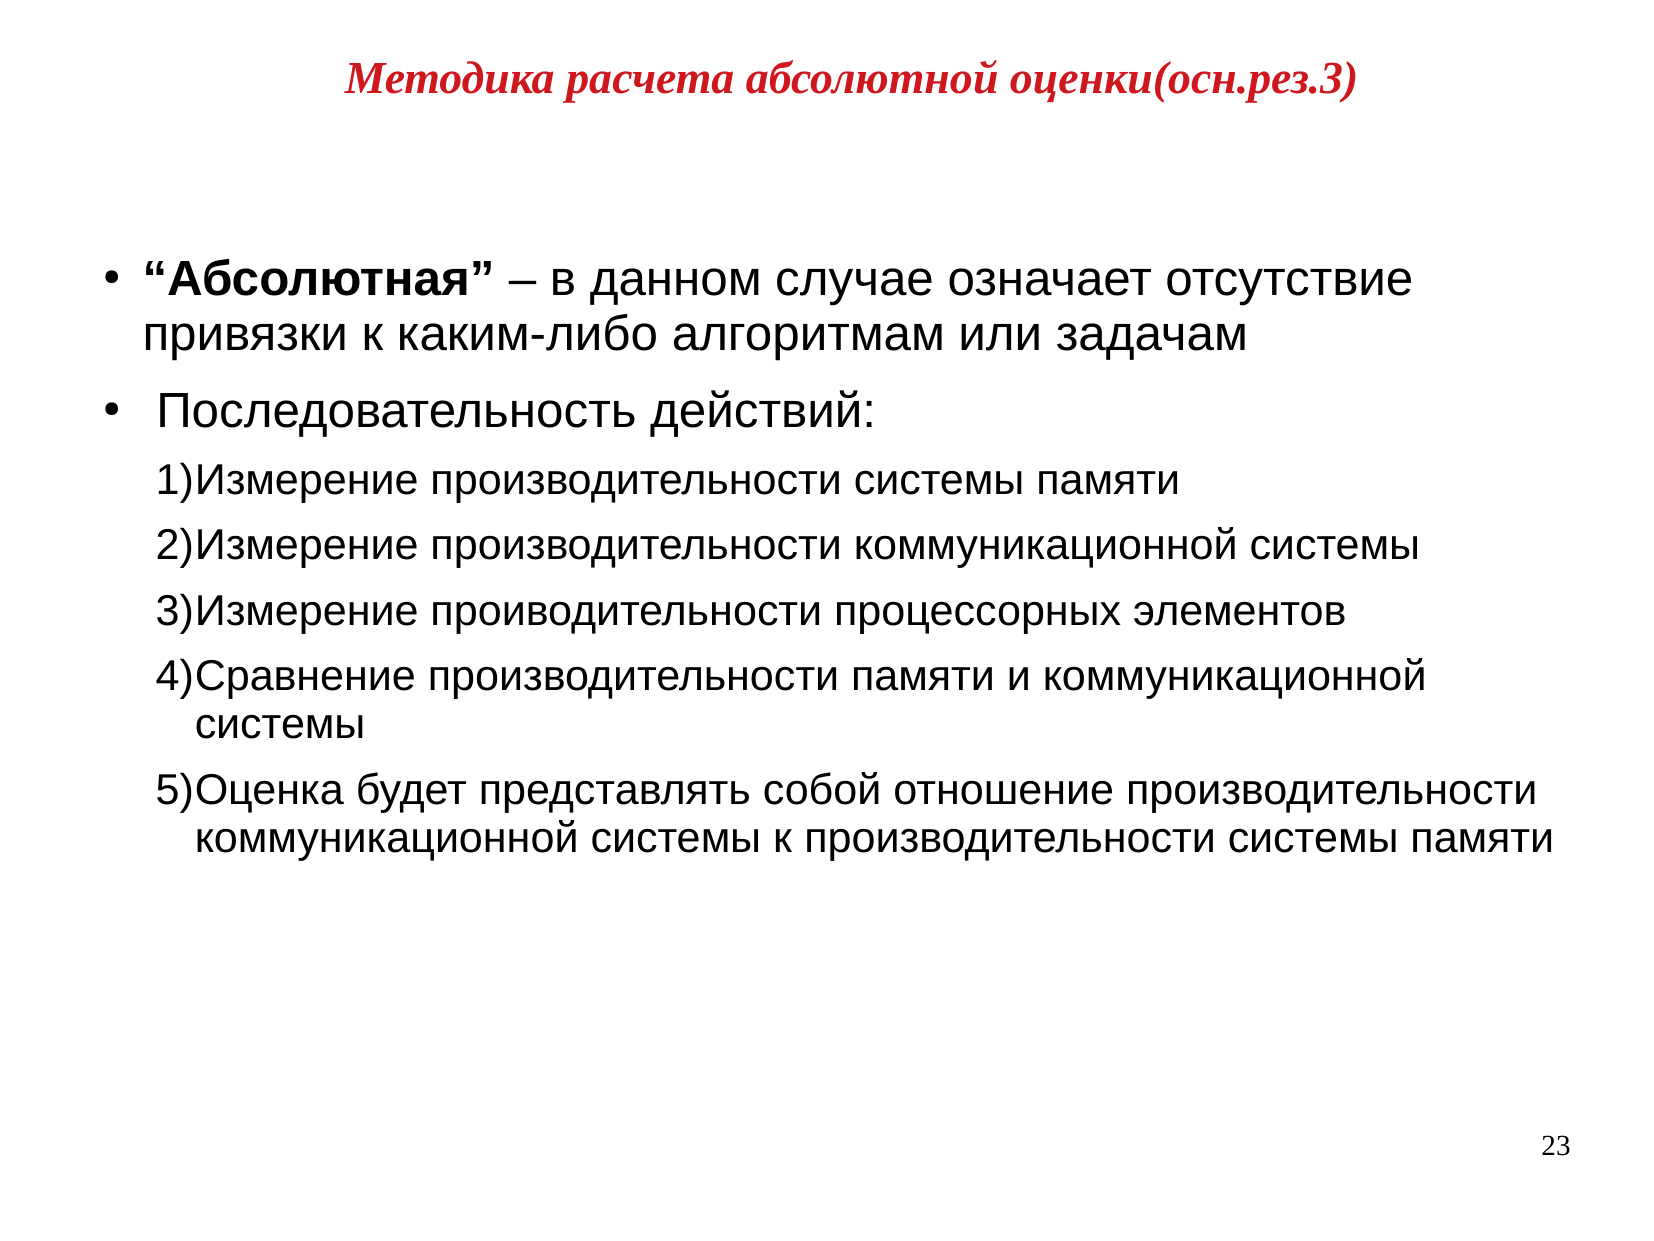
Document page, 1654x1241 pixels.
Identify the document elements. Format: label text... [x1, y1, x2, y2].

list “Абсолютная” – в данном случае означает отсутствие привязки к каким-либо алгоритмам или задачам Последовательность действий: Измерение производительности системы памяти Измерение производительности коммуникационной системы Измерение проиводительности процессорных элементов Сравнение производительности памяти и коммуникационной системы Оценка будет представлять собой отношение производительности коммуникационной системы к производительности системы памяти [90, 173, 1579, 894]
text_box Методика расчета абсолютной оценки(осн.рез.3) [330, 45, 1381, 162]
